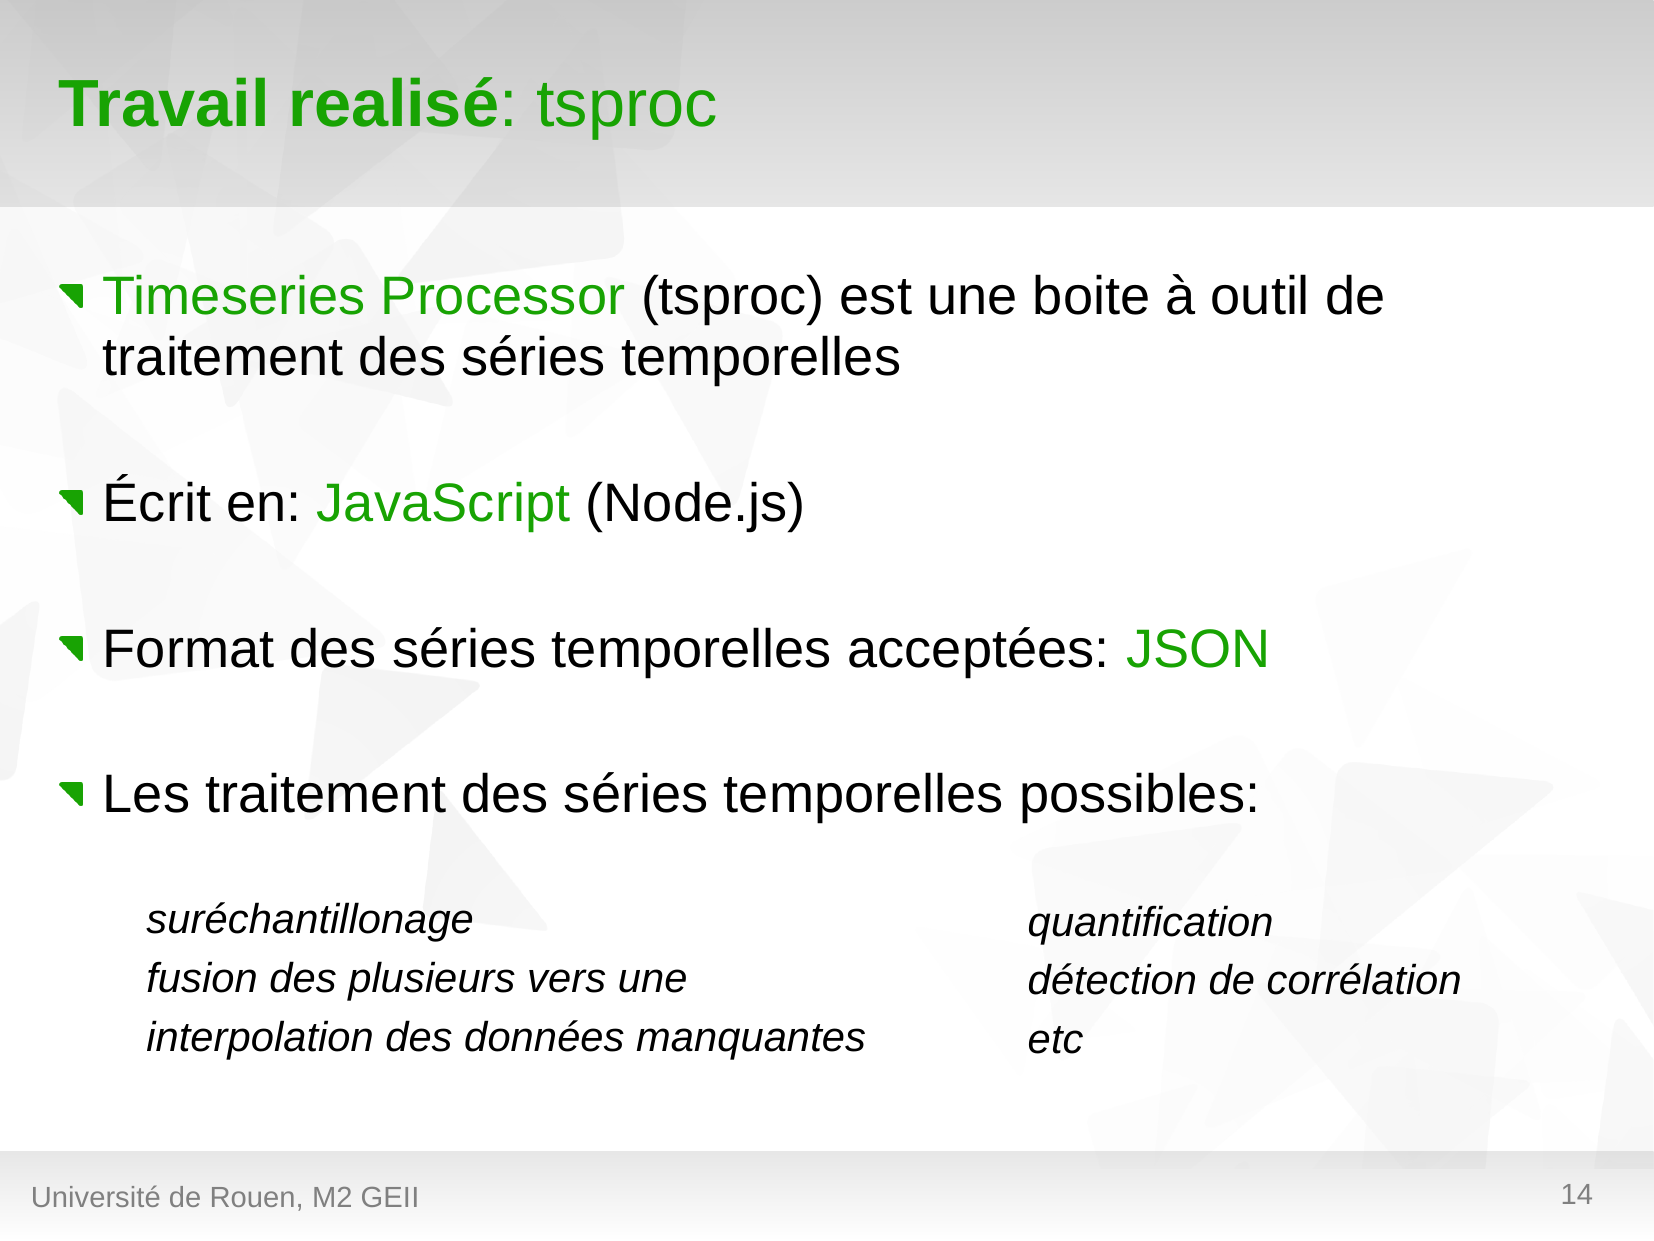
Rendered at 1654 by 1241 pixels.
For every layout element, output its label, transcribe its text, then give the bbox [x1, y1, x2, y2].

list Timeseries Processor (tsproc) est une boite à outil de traitement des séries temporelles Écrit en: JavaScript (Node.js) Format des séries temporelles acceptées: JSON Les traitement des séries temporelles possibles: suréchantillonage fusion des plusieurs vers une interpolation des données manquantes [59, 265, 1595, 1138]
picture [0, 0, 783, 931]
title Travail realisé: tsproc [59, 29, 1595, 178]
text_box quantification détection de corrélation etc [942, 891, 1498, 1102]
picture [915, 548, 1654, 1169]
